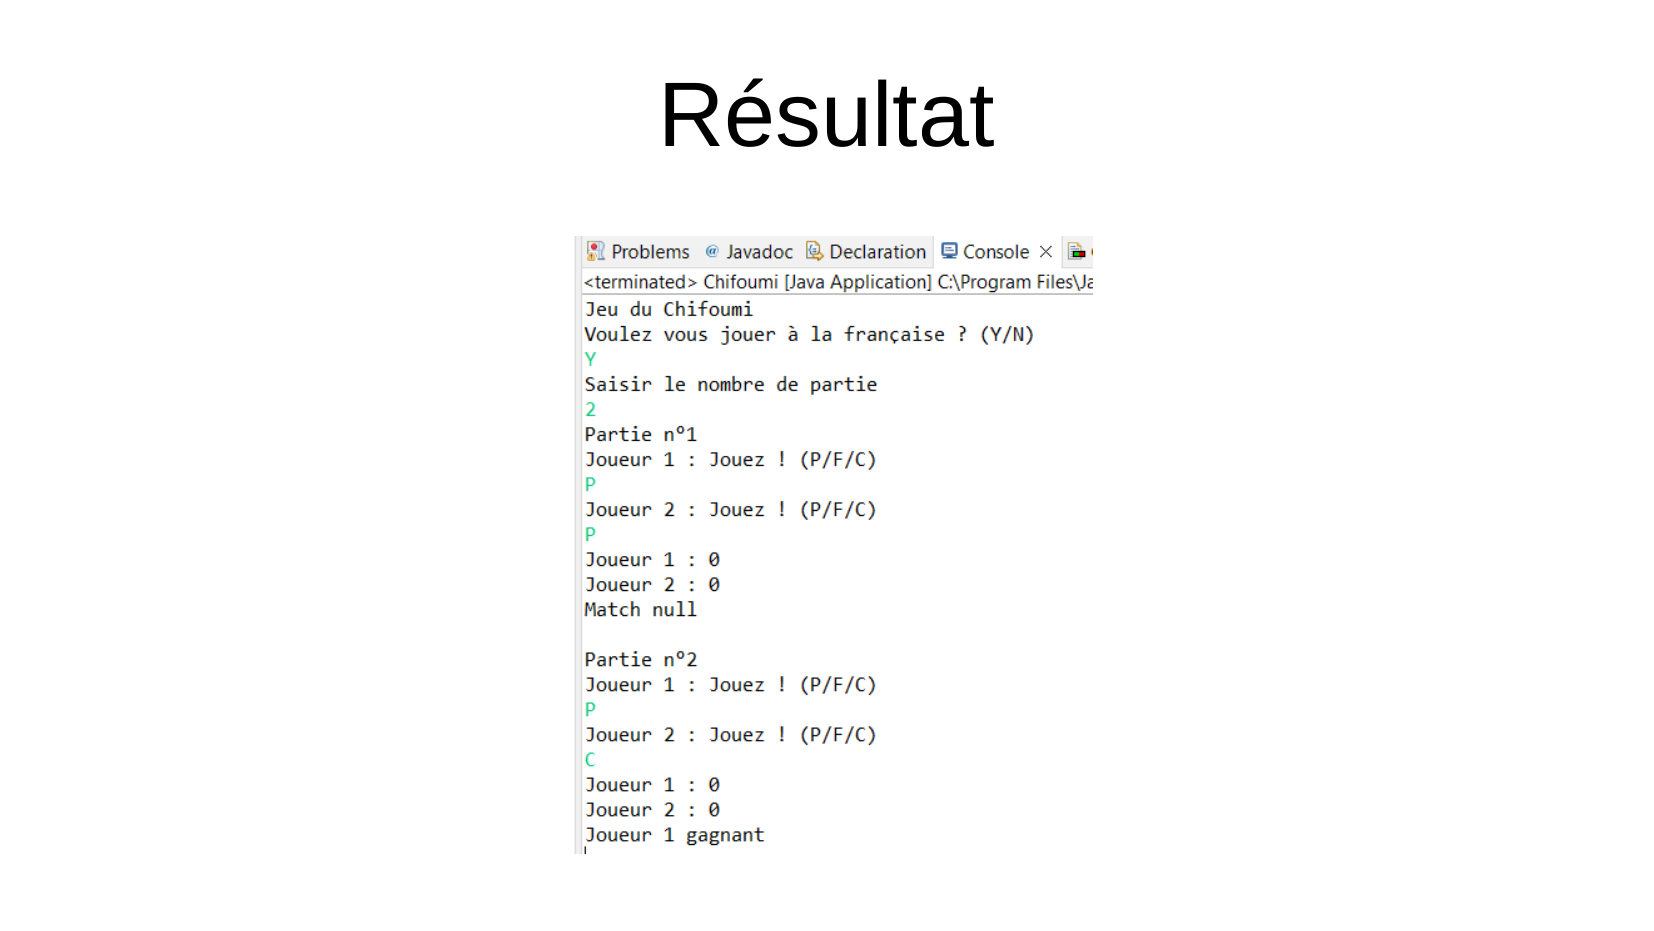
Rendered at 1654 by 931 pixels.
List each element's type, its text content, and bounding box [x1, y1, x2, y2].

title Résultat [82, 37, 1571, 193]
picture [561, 236, 1093, 854]
